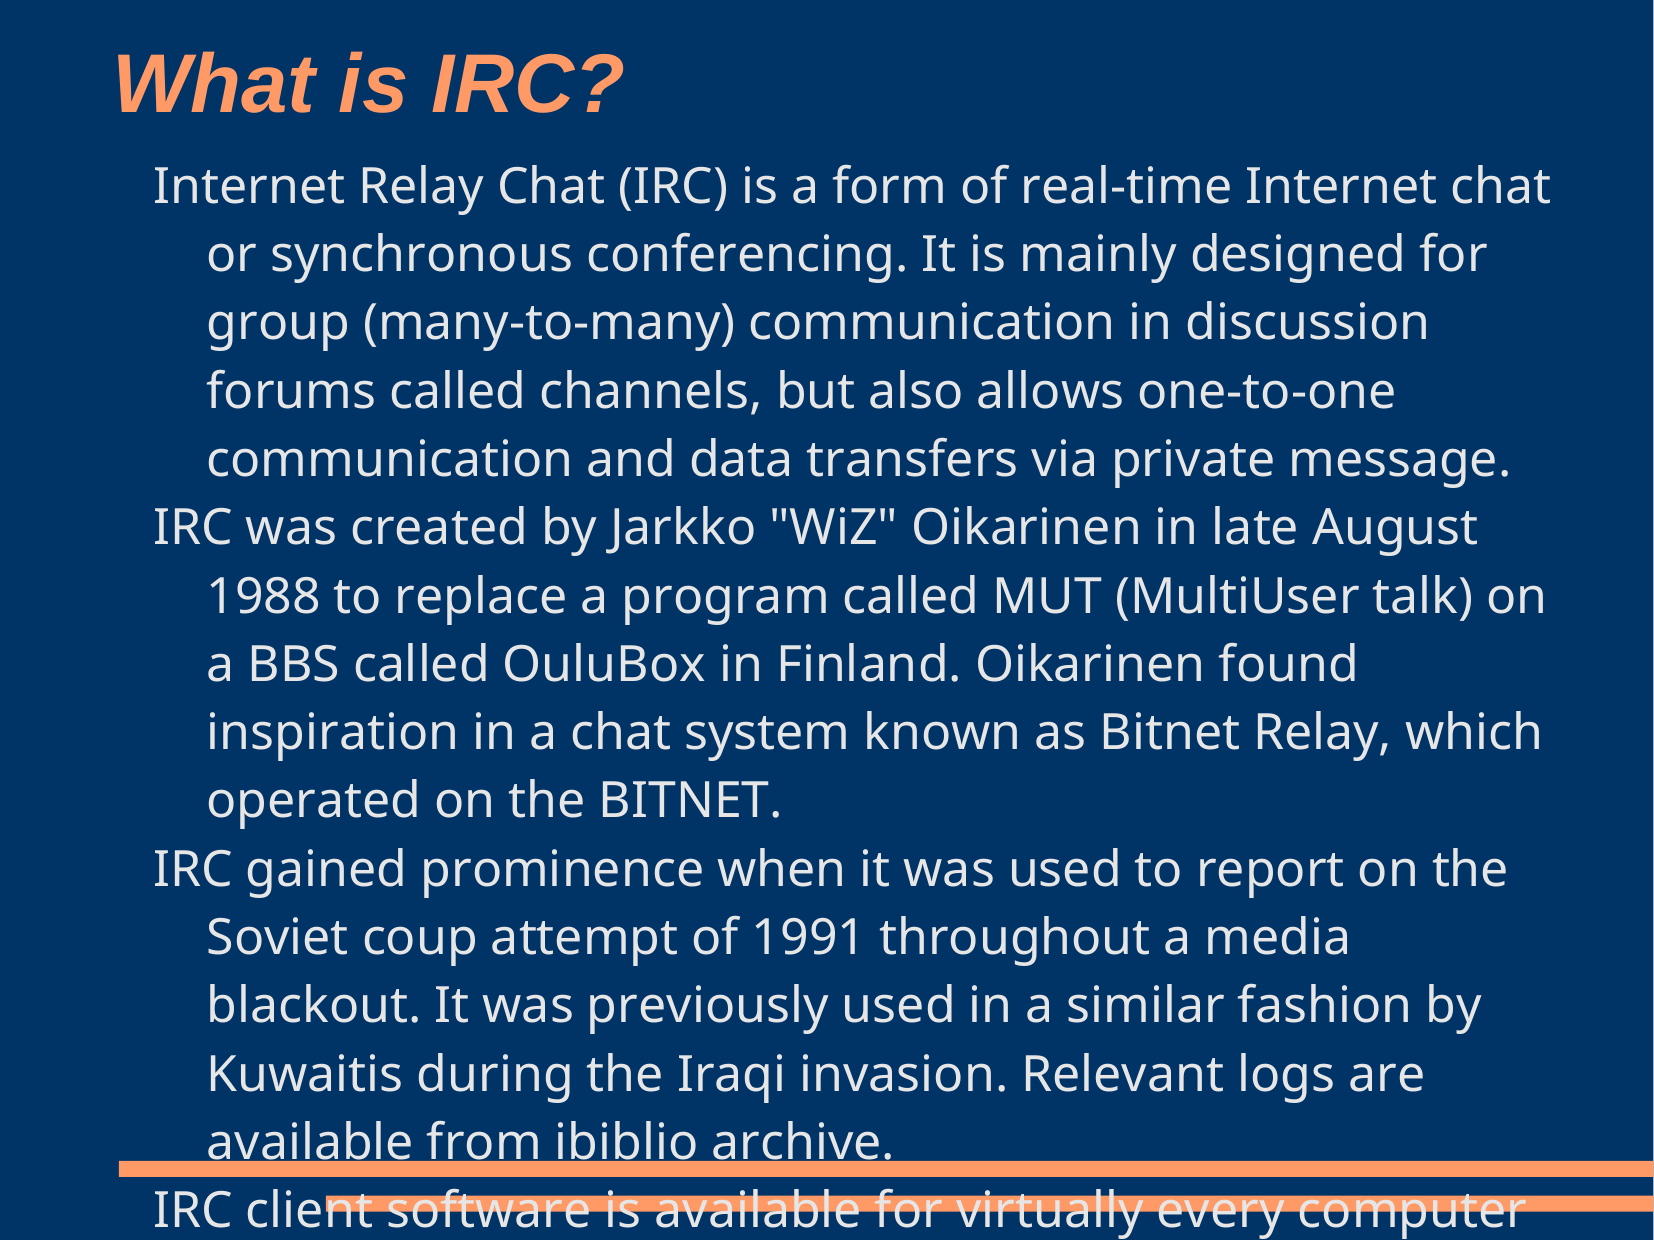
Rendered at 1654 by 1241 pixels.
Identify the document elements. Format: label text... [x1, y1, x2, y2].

title What is IRC? [112, 0, 1525, 188]
list Internet Relay Chat (IRC) is a form of real-time Internet chat or synchronous conferencing. It is mainly designed for group (many-to-many) communication in discussion forums called channels, but also allows one-to-one communication and data transfers via private message. IRC was created by Jarkko "WiZ" Oikarinen in late August 1988 to replace a program called MUT (MultiUser talk) on a BBS called OuluBox in Finland. Oikarinen found inspiration in a chat system known as Bitnet Relay, which operated on the BITNET. IRC gained prominence when it was used to report on the Soviet coup attempt of 1991 throughout a media blackout. It was previously used in a similar fashion by Kuwaitis during the Iraqi invasion. Relevant logs are available from ibiblio archive. IRC client software is available for virtually every computer operating system. [135, 150, 1576, 1066]
